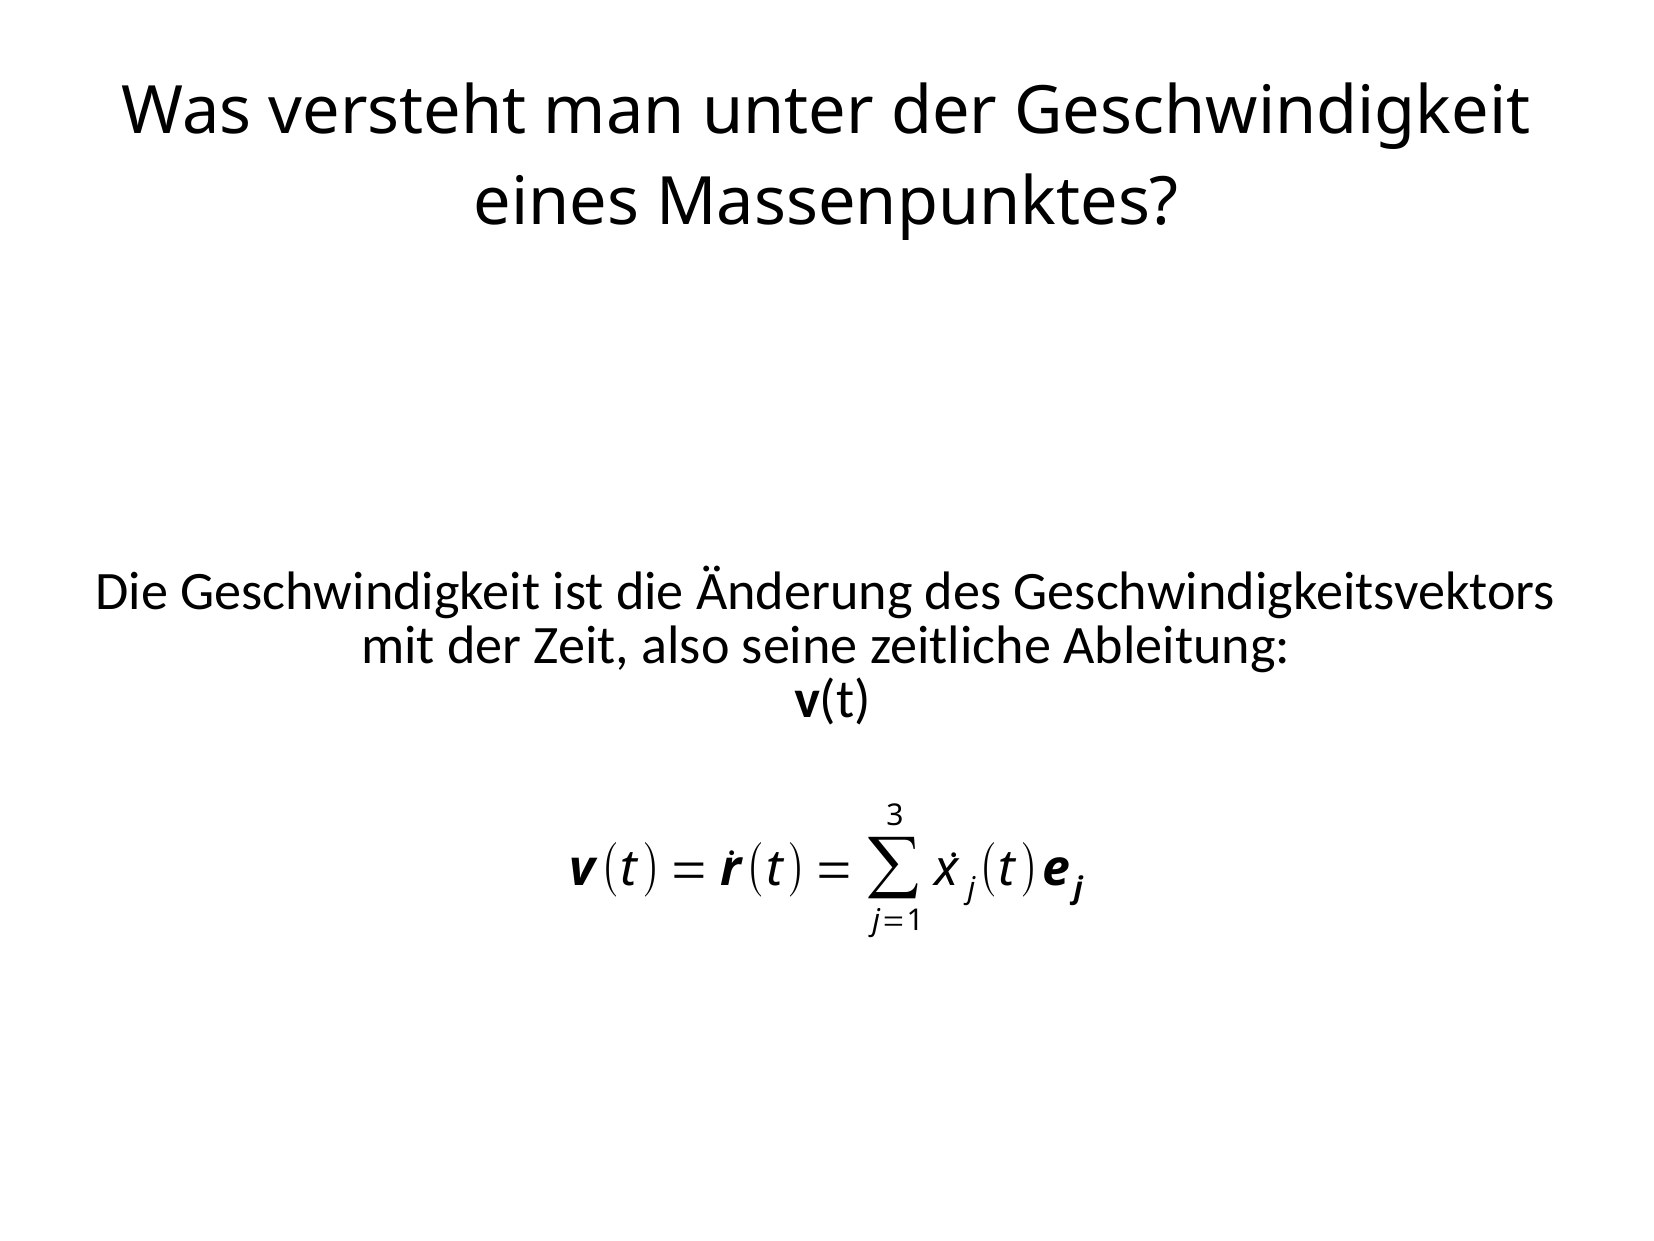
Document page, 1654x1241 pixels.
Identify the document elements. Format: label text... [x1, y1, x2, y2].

subtitle Die Geschwindigkeit ist die Änderung des Geschwindigkeitsvektors mit der Zeit, also seine zeitliche Ableitung: v(t) [82, 290, 1571, 1010]
title Was versteht man unter der Geschwindigkeit eines Massenpunktes? [82, 49, 1571, 257]
chart [562, 797, 1091, 939]
